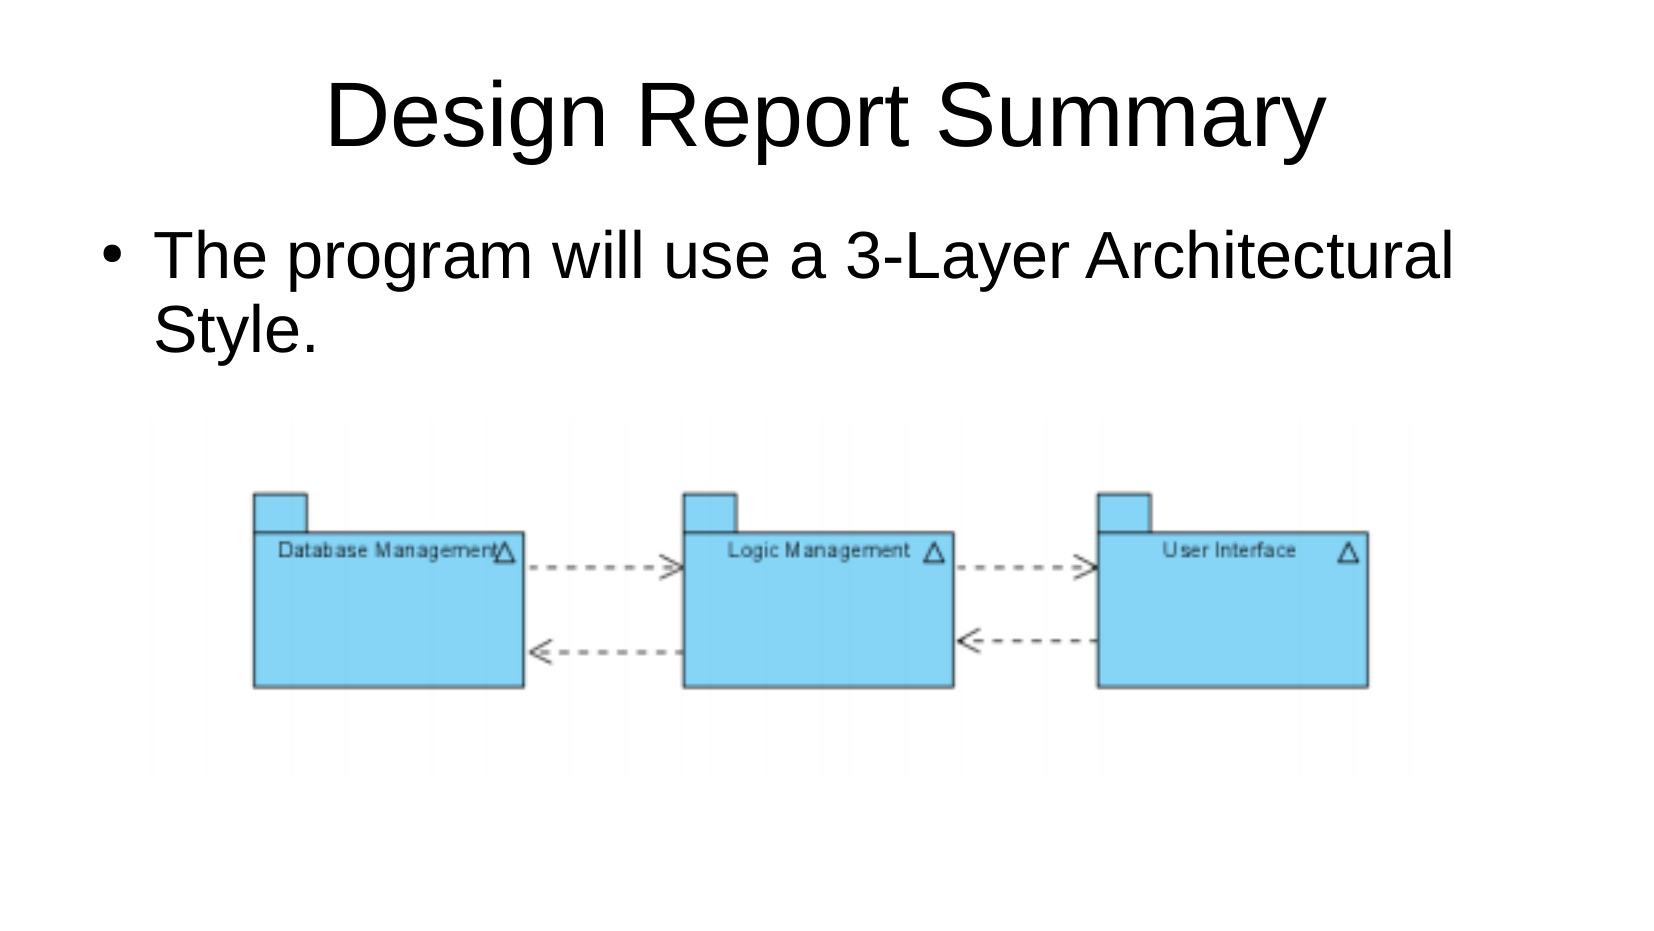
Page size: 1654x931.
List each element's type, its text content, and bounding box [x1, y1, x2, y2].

title Design Report Summary [82, 37, 1571, 193]
list The program will use a 3-Layer Architectural Style. [82, 217, 1571, 758]
picture [135, 418, 1486, 781]
